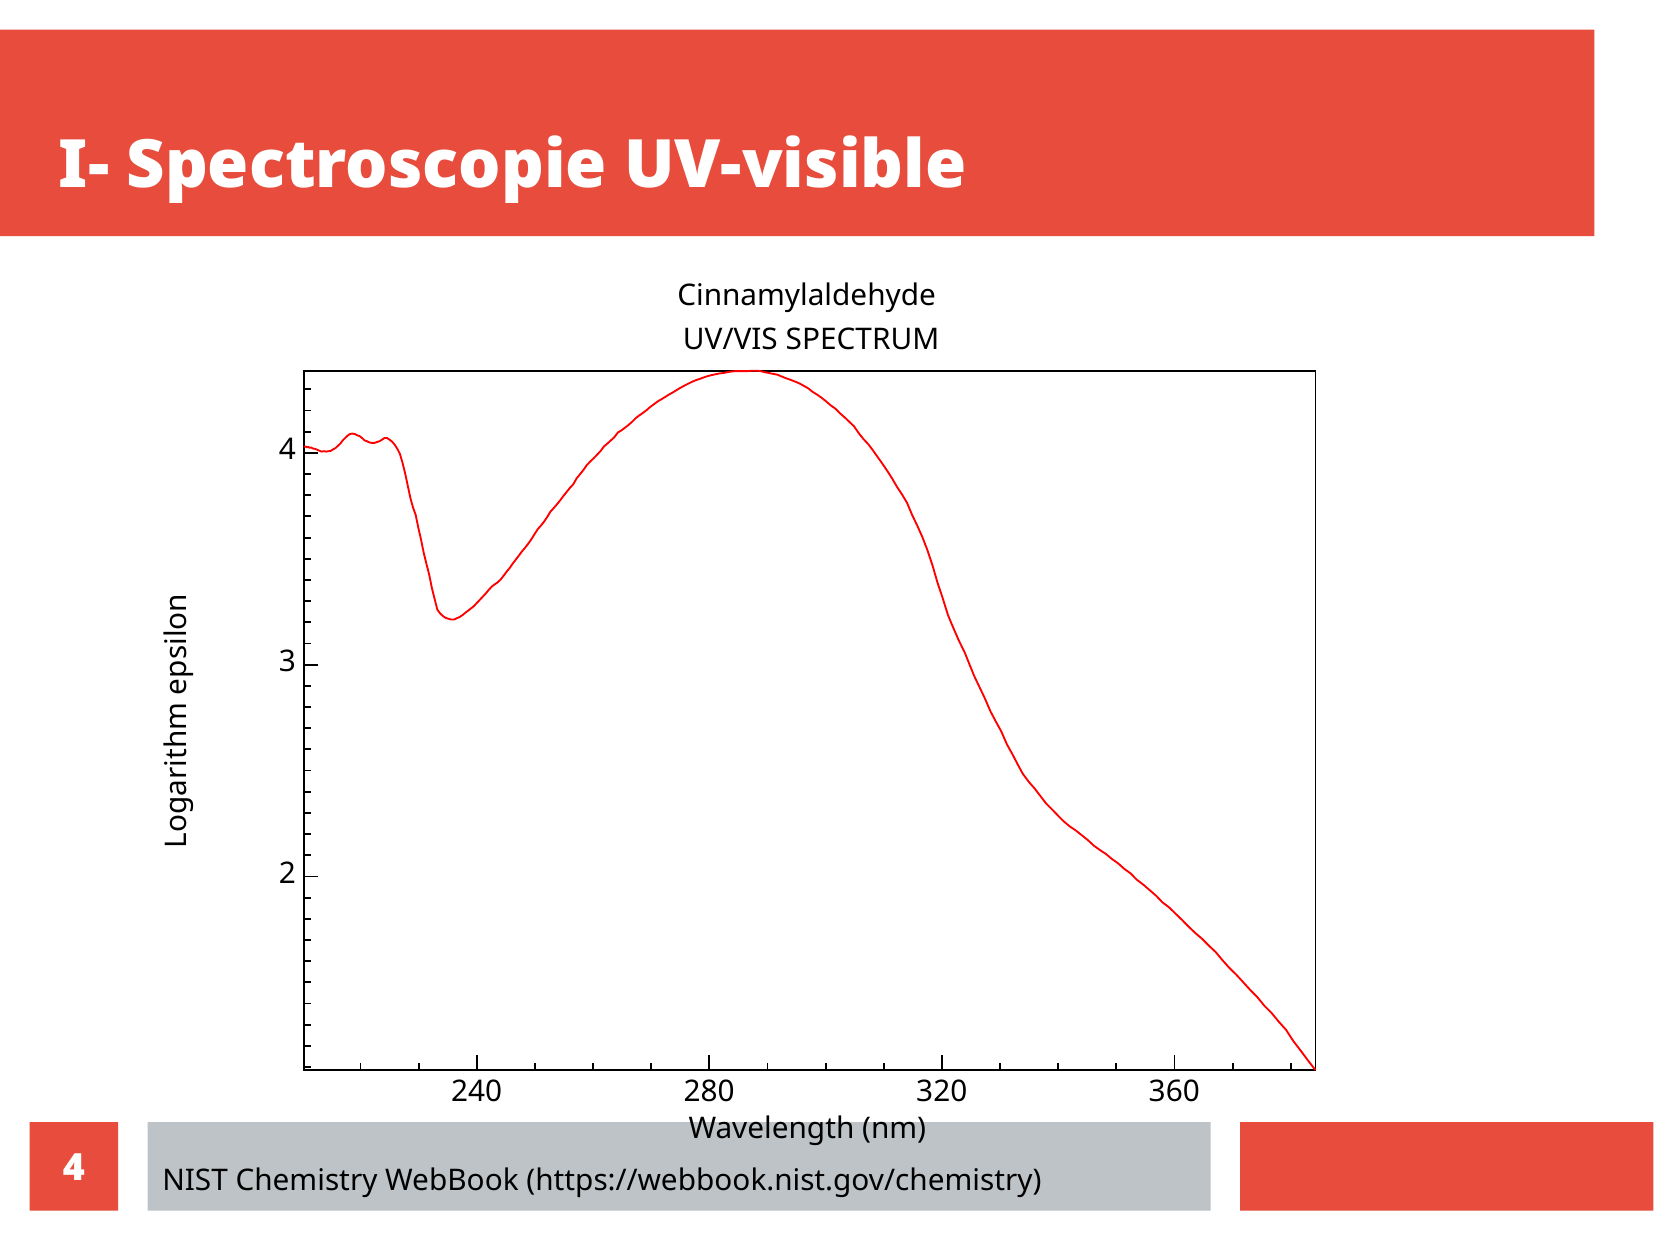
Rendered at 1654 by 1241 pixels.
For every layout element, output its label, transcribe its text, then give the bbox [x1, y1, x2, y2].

picture [154, 265, 1406, 1205]
title I- Spectroscopie UV-visible [59, 59, 1595, 207]
